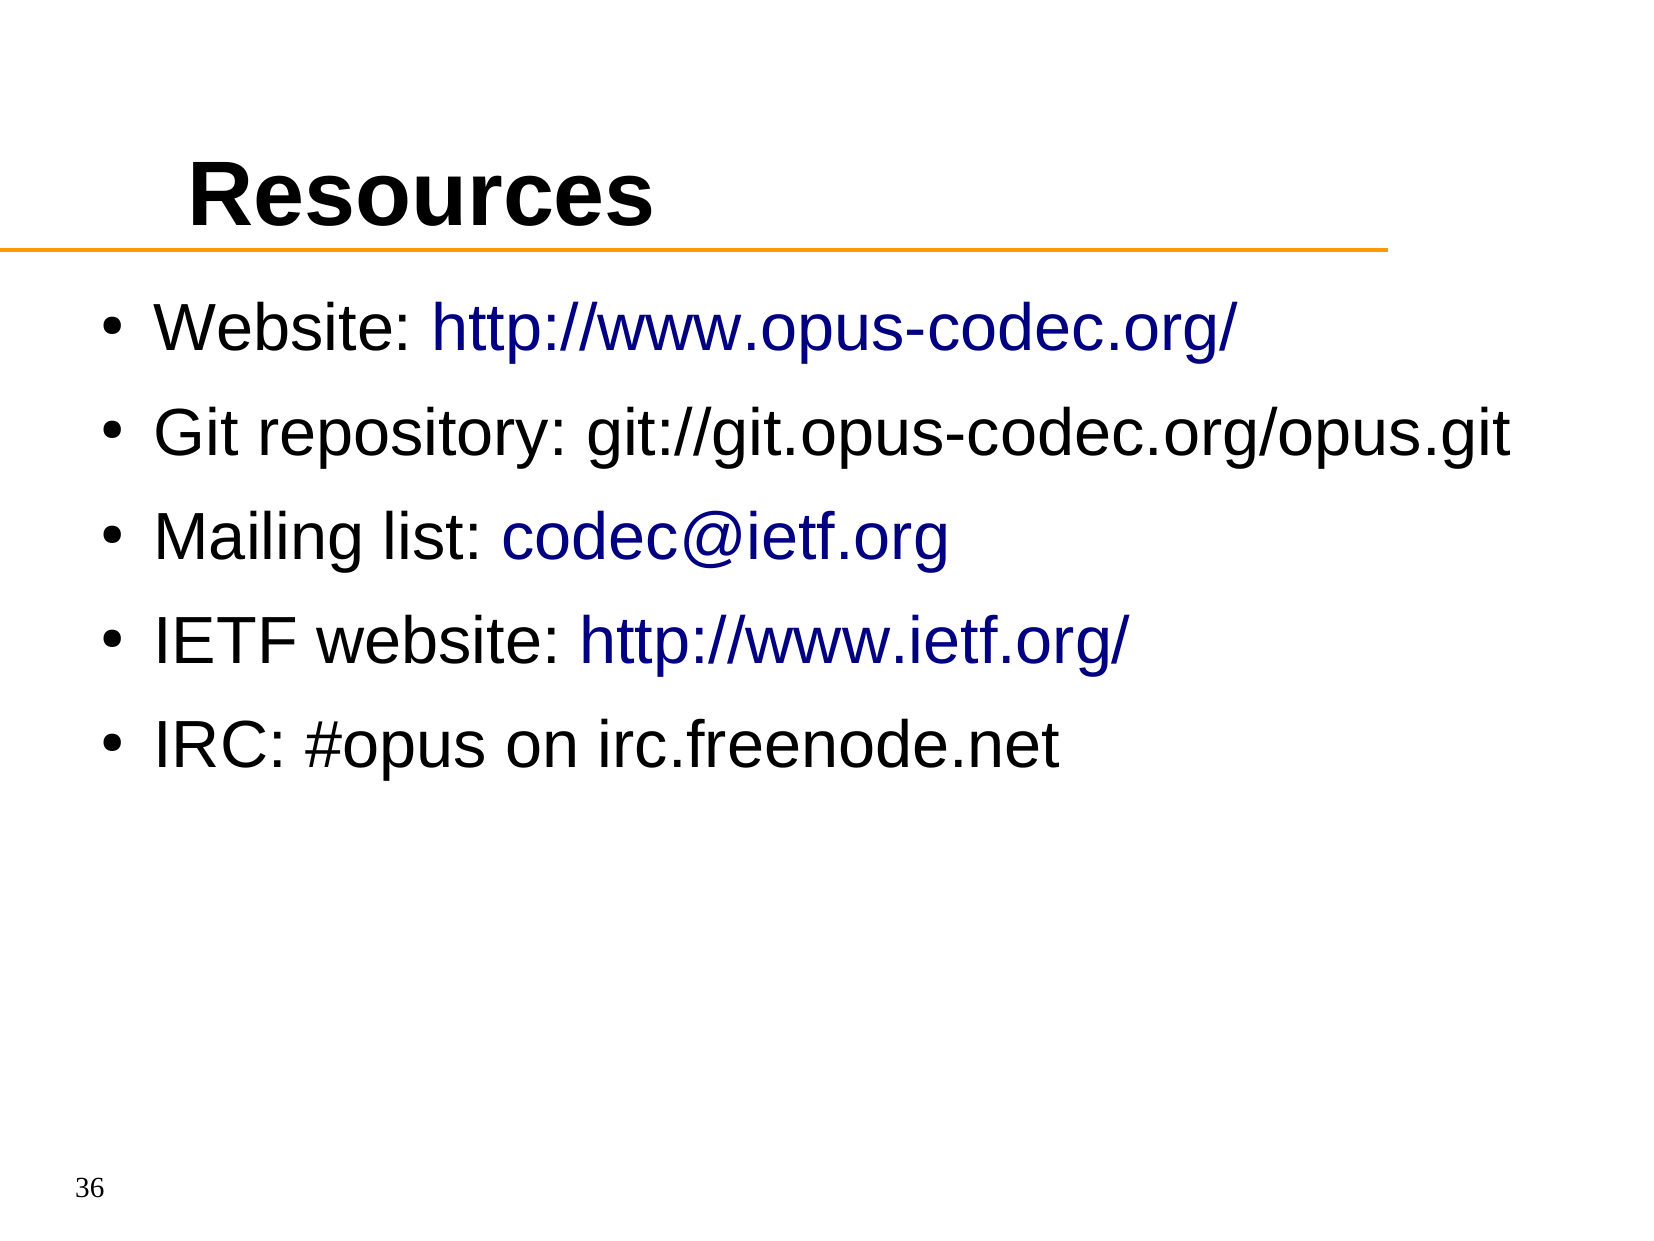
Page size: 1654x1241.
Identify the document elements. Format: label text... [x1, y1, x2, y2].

title Resources [187, 52, 1571, 245]
list Website: http://www.opus-codec.org/ Git repository: git://git.opus-codec.org/opus.git Mailing list: codec@ietf.org IETF website: http://www.ietf.org/ IRC: #opus on irc.freenode.net [82, 290, 1571, 1094]
